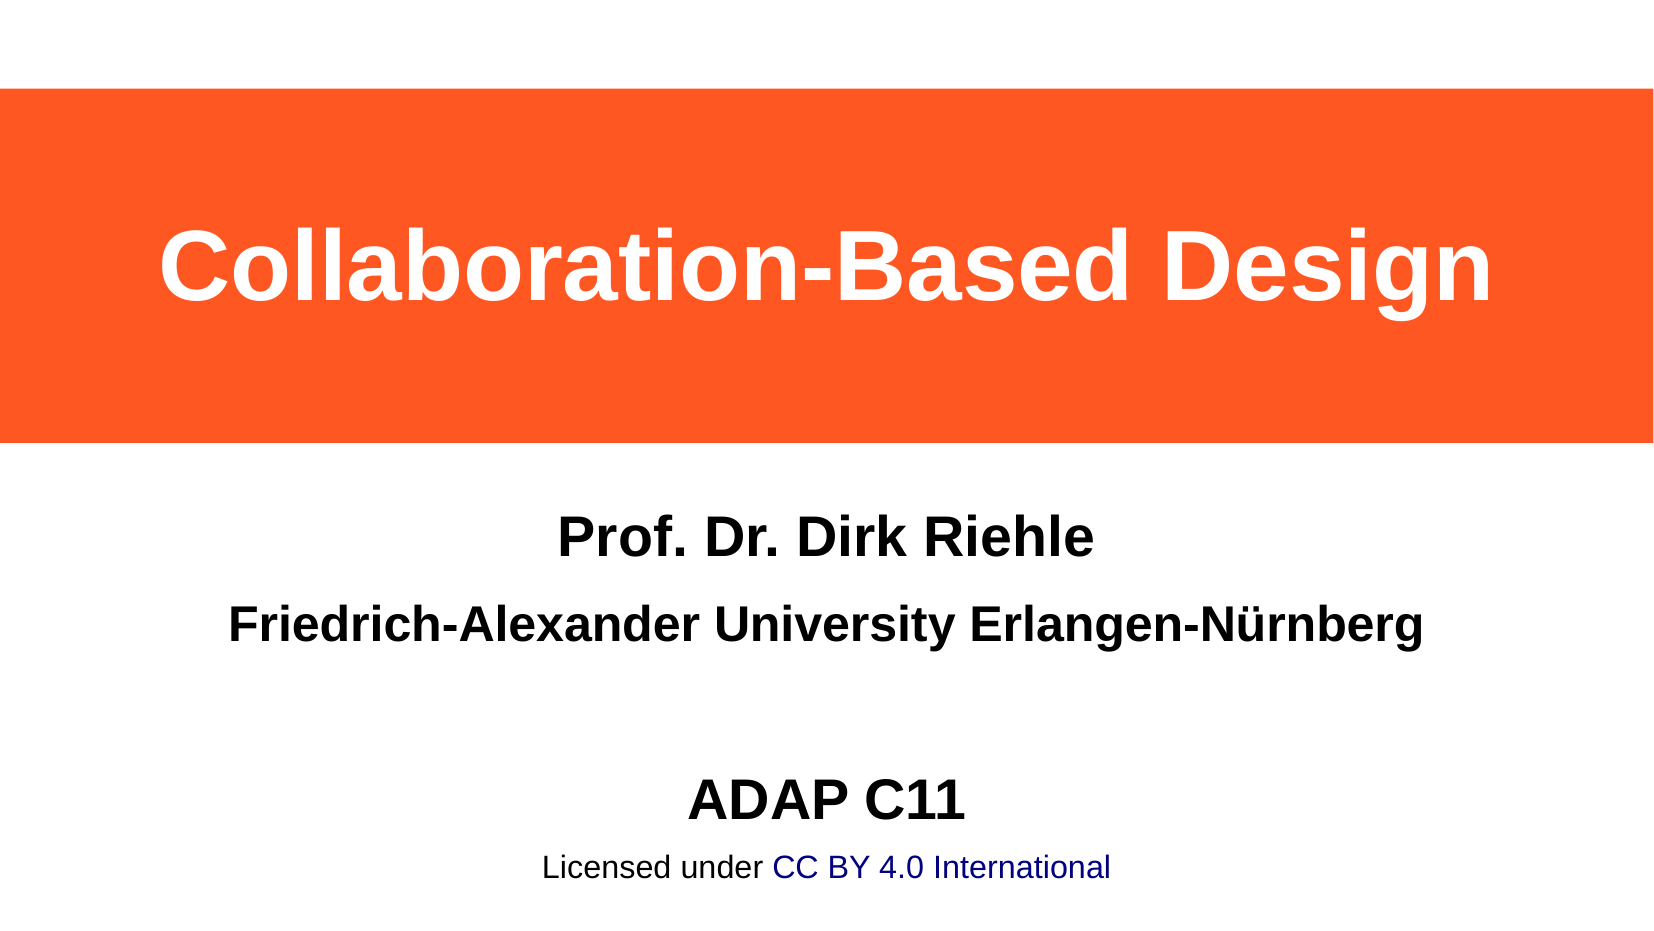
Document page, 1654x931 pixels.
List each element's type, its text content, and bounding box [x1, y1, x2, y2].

subtitle Prof. Dr. Dirk Riehle Friedrich-Alexander University Erlangen-Nürnberg ADAP C11 Licensed under CC BY 4.0 International [29, 472, 1625, 886]
title Collaboration-Based Design [0, 88, 1654, 443]
